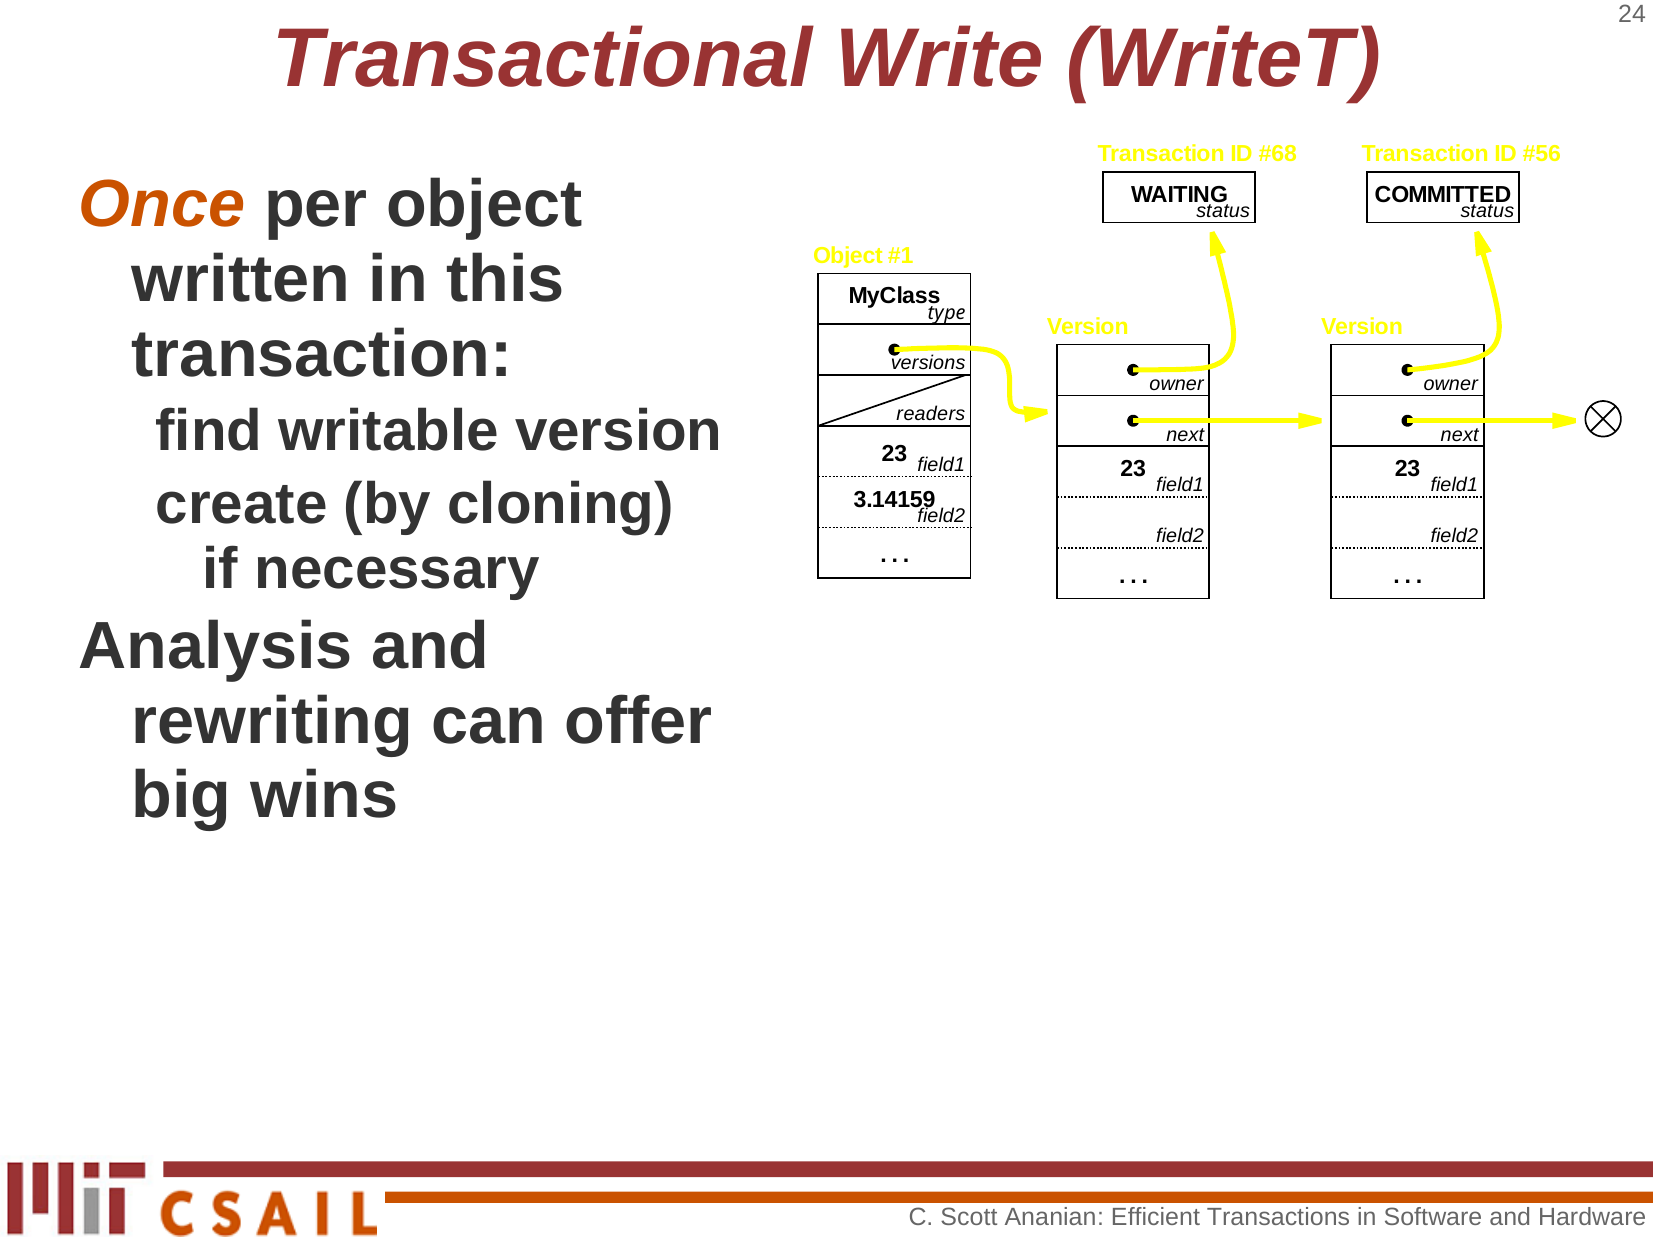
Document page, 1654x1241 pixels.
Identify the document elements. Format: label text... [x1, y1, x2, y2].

picture [756, 79, 1653, 650]
list Once per object written in this transaction: find writable version create (by cloning) if necessary Analysis and rewriting can offer big wins [61, 166, 726, 1147]
picture [0, 1155, 377, 1237]
title Transactional Write (WriteT) [121, 0, 1534, 115]
